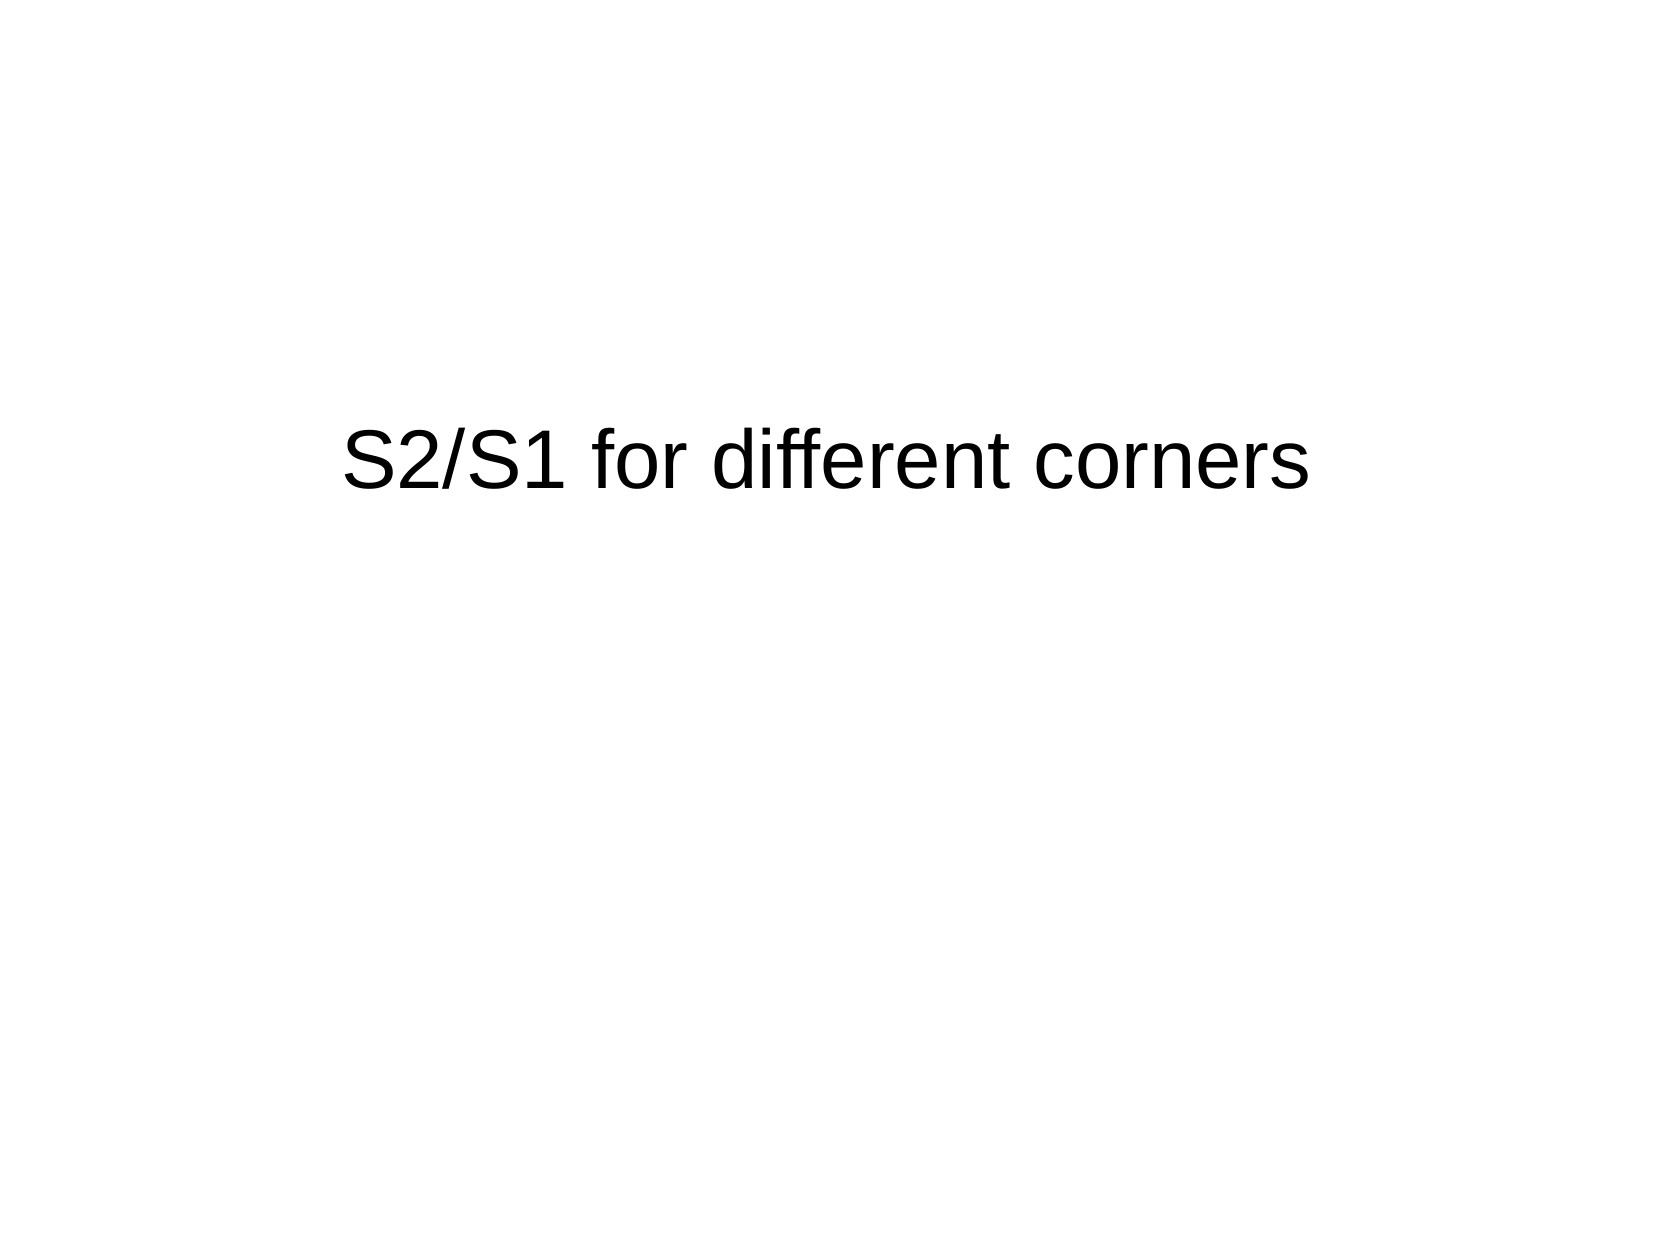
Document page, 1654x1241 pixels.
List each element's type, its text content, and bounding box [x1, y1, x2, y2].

text_box S2/S1 for different corners [0, 405, 1654, 607]
